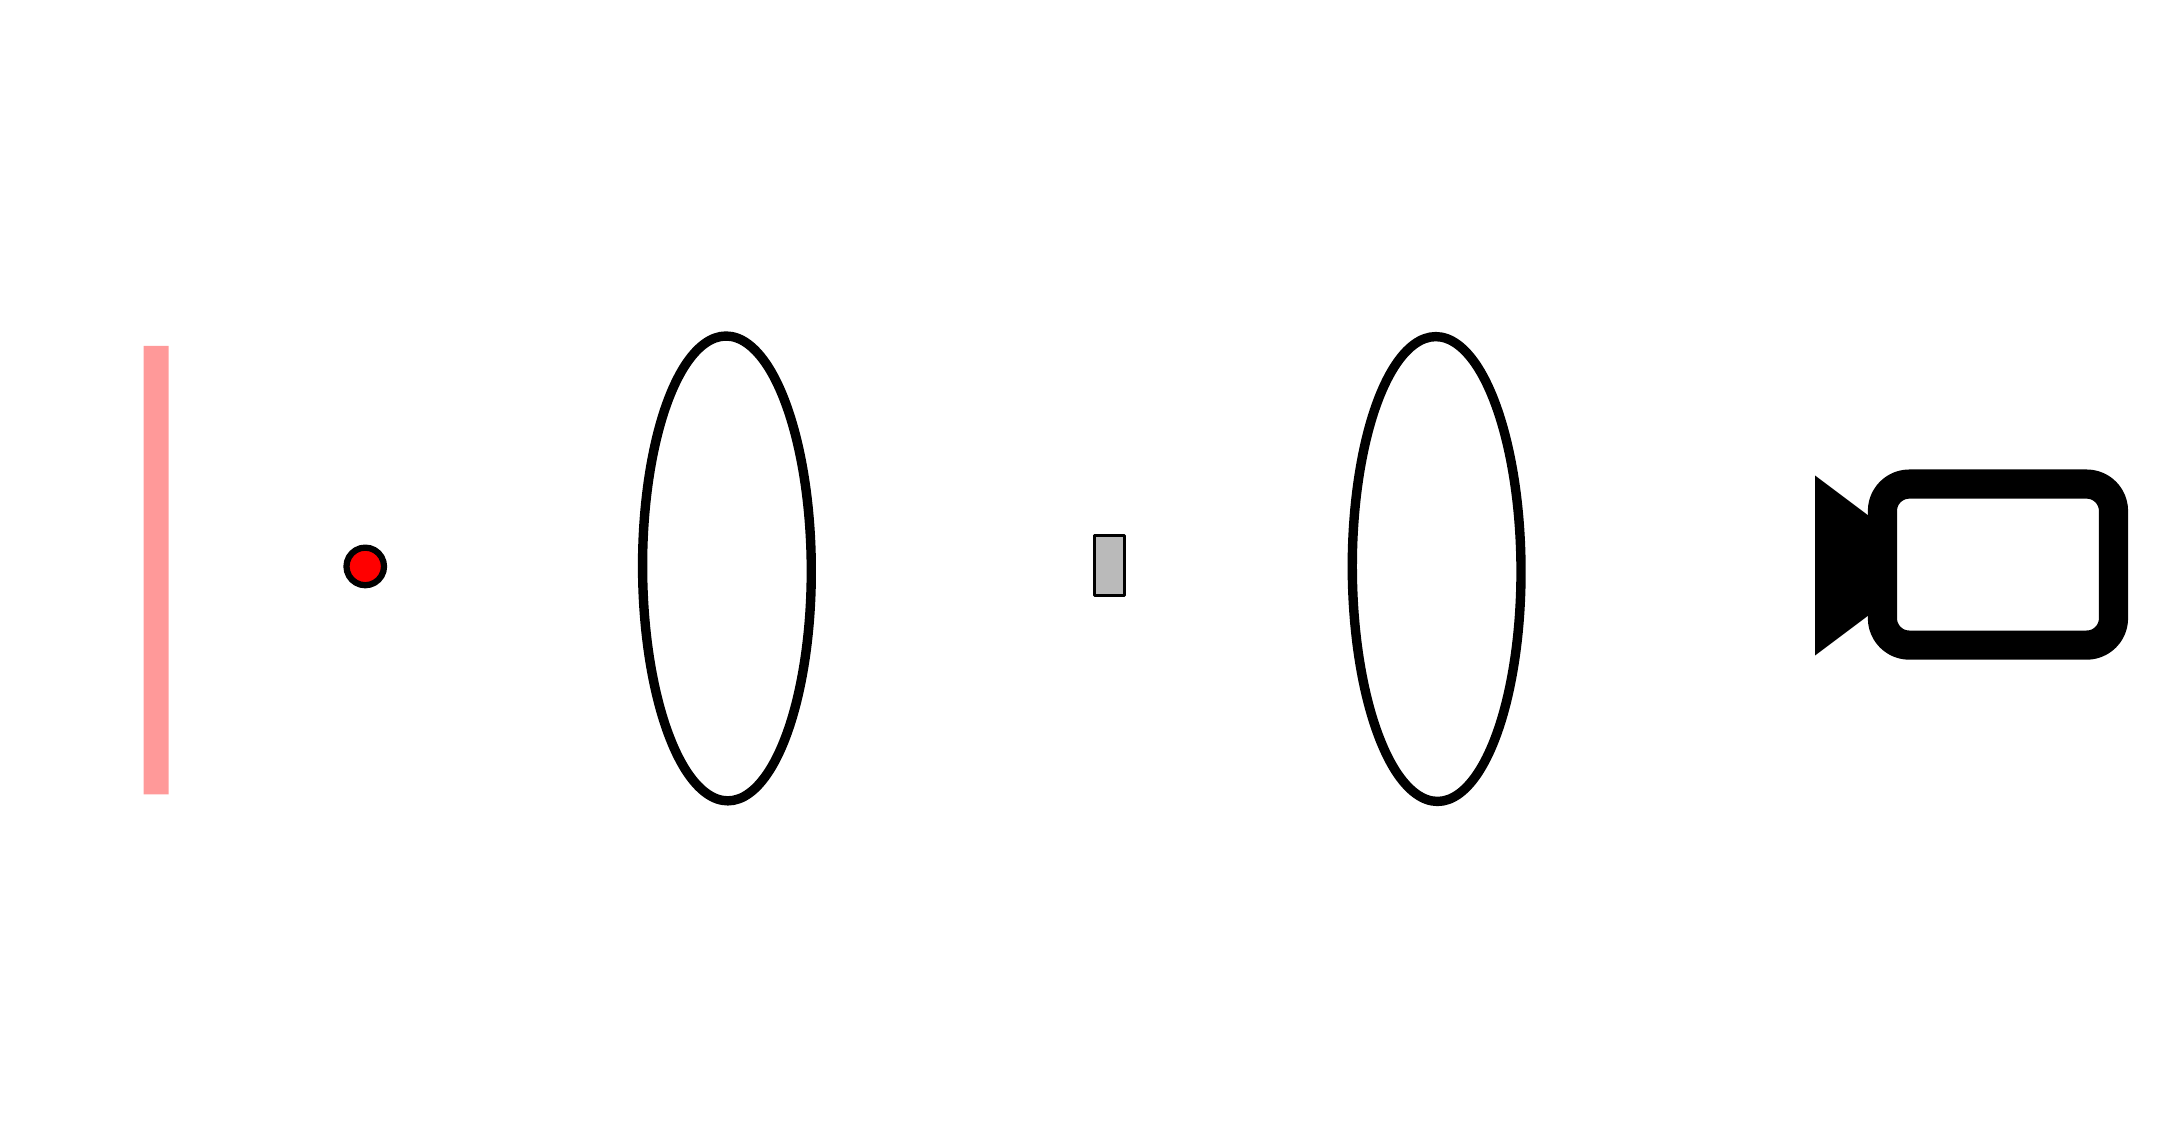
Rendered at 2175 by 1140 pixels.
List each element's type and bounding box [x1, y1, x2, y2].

text_box [346, 547, 385, 586]
text_box [642, 336, 812, 801]
text_box [1815, 475, 1876, 656]
text_box [1882, 484, 2114, 646]
text_box [1094, 535, 1125, 596]
text_box [1352, 336, 1522, 802]
